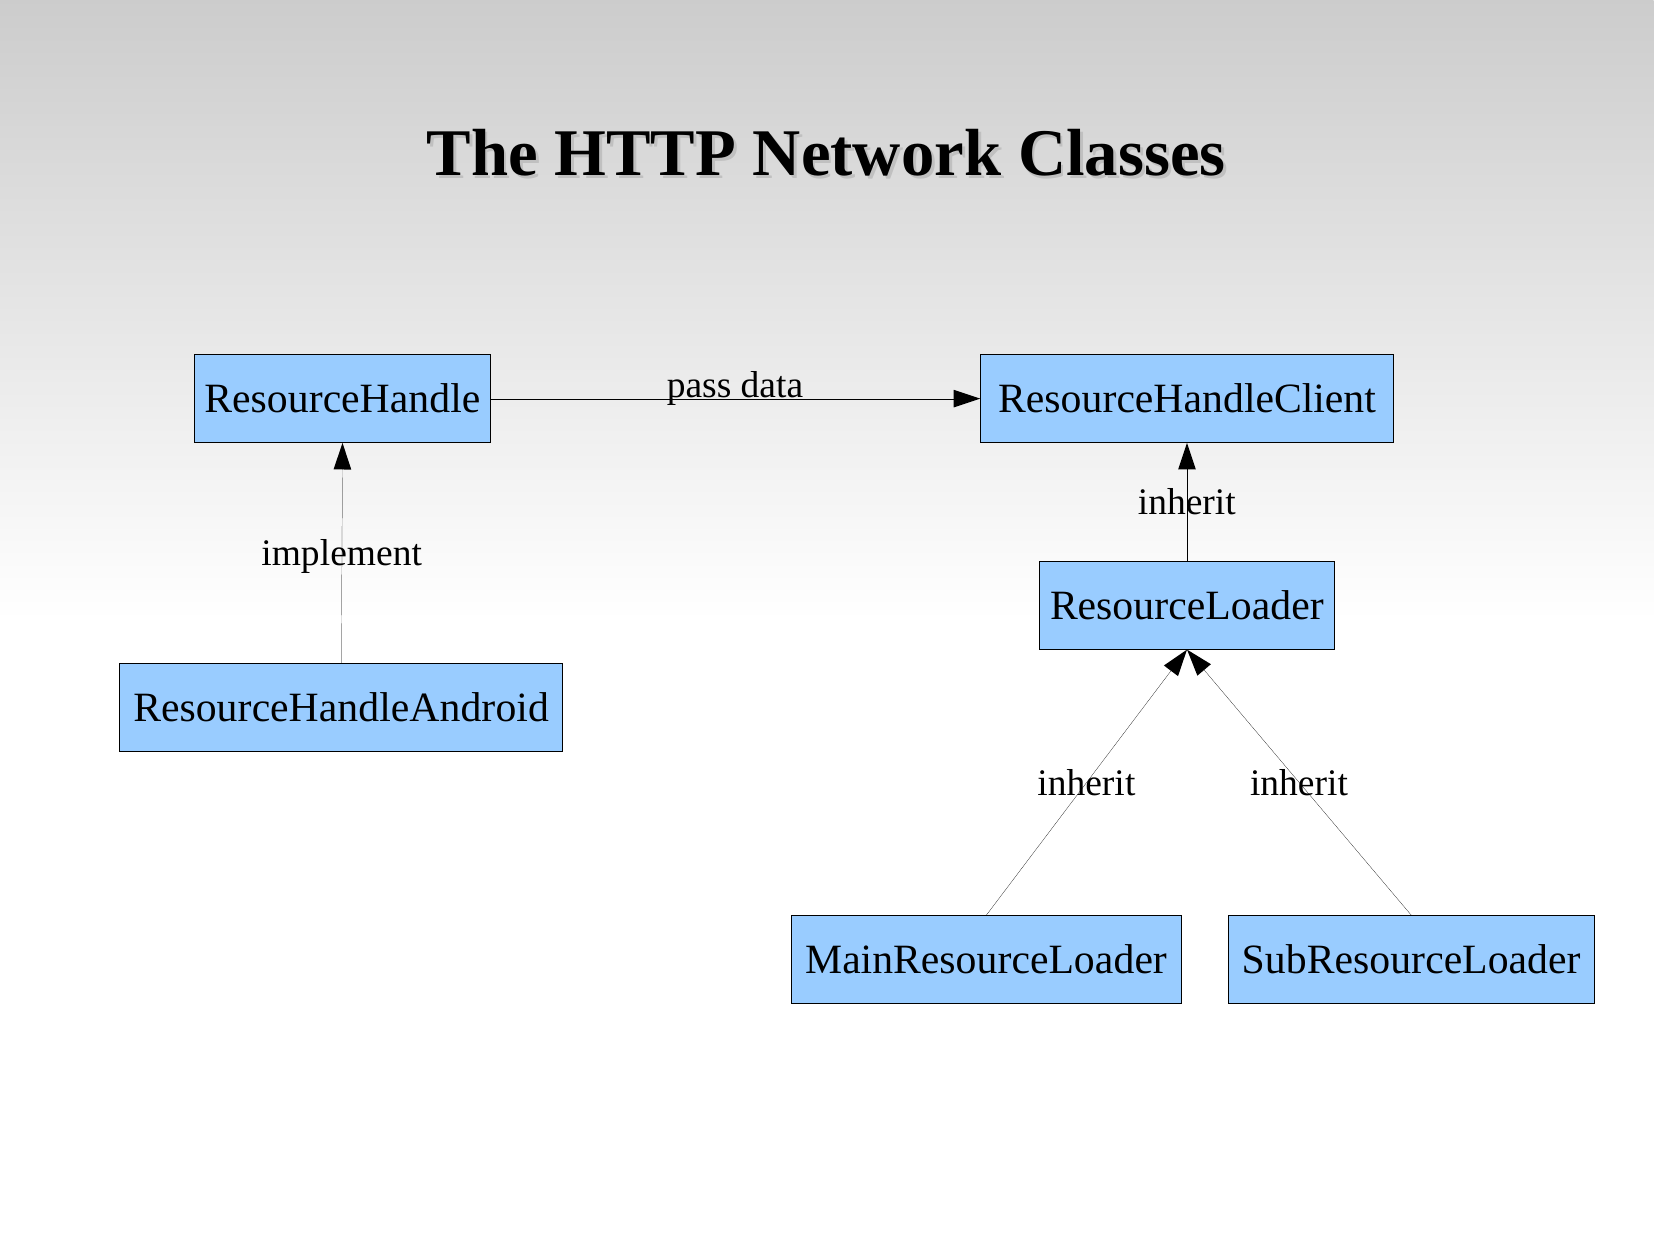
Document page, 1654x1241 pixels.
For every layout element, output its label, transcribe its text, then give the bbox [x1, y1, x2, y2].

text_box ResourceLoader [1039, 561, 1335, 650]
text_box ResourceHandleClient [980, 354, 1394, 443]
text_box SubResourceLoader [1228, 915, 1595, 1004]
text_box ResourceHandleAndroid [119, 663, 563, 752]
text_box ResourceHandle [194, 354, 491, 443]
text_box MainResourceLoader [791, 915, 1182, 1004]
title The HTTP Network Classes [82, 56, 1571, 250]
